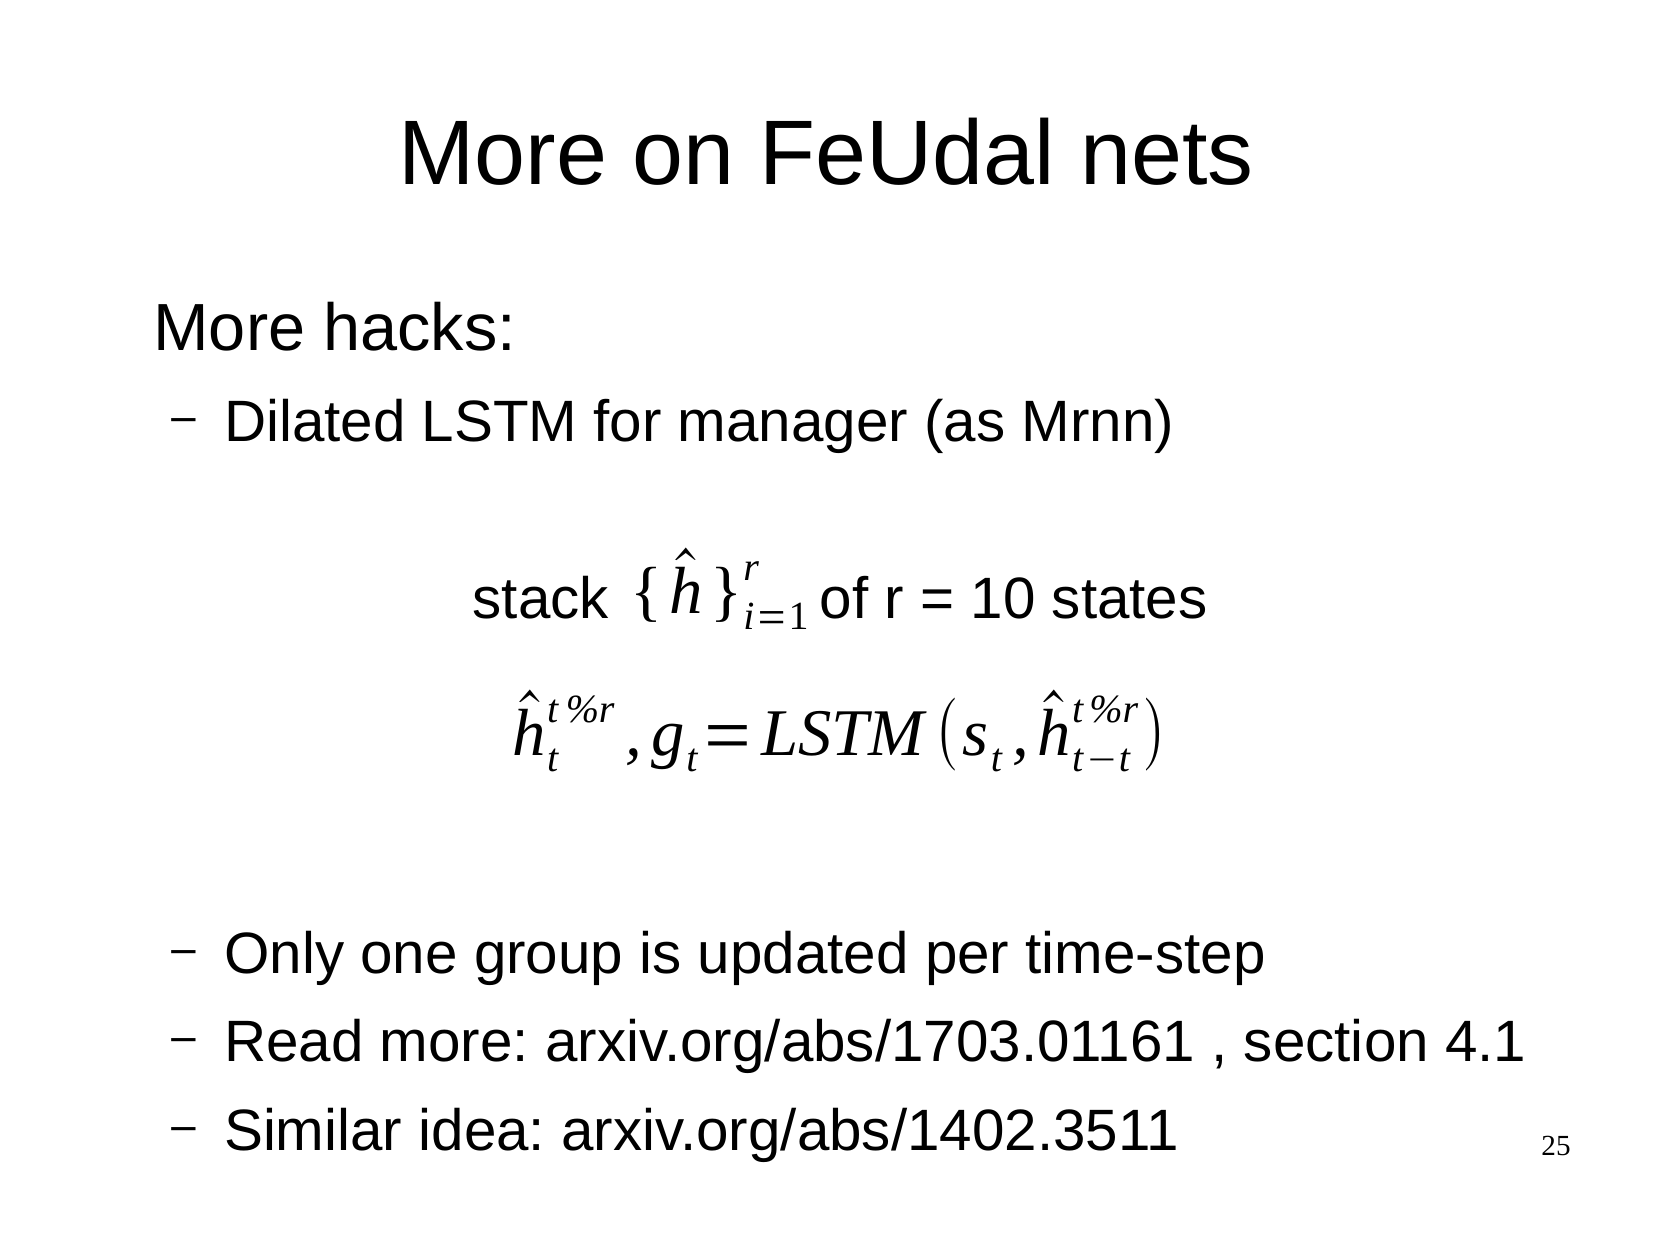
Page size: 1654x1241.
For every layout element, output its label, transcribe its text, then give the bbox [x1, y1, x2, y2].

chart [506, 686, 1172, 781]
title More on FeUdal nets [82, 49, 1571, 257]
chart [624, 544, 815, 639]
list More hacks: Dilated LSTM for manager (as Mrnn) stack of r = 10 states Only one group is updated per time-step Read more: arxiv.org/abs/1703.01161 , section 4.1 Similar idea: arxiv.org/abs/1402.3511 [82, 290, 1571, 1241]
